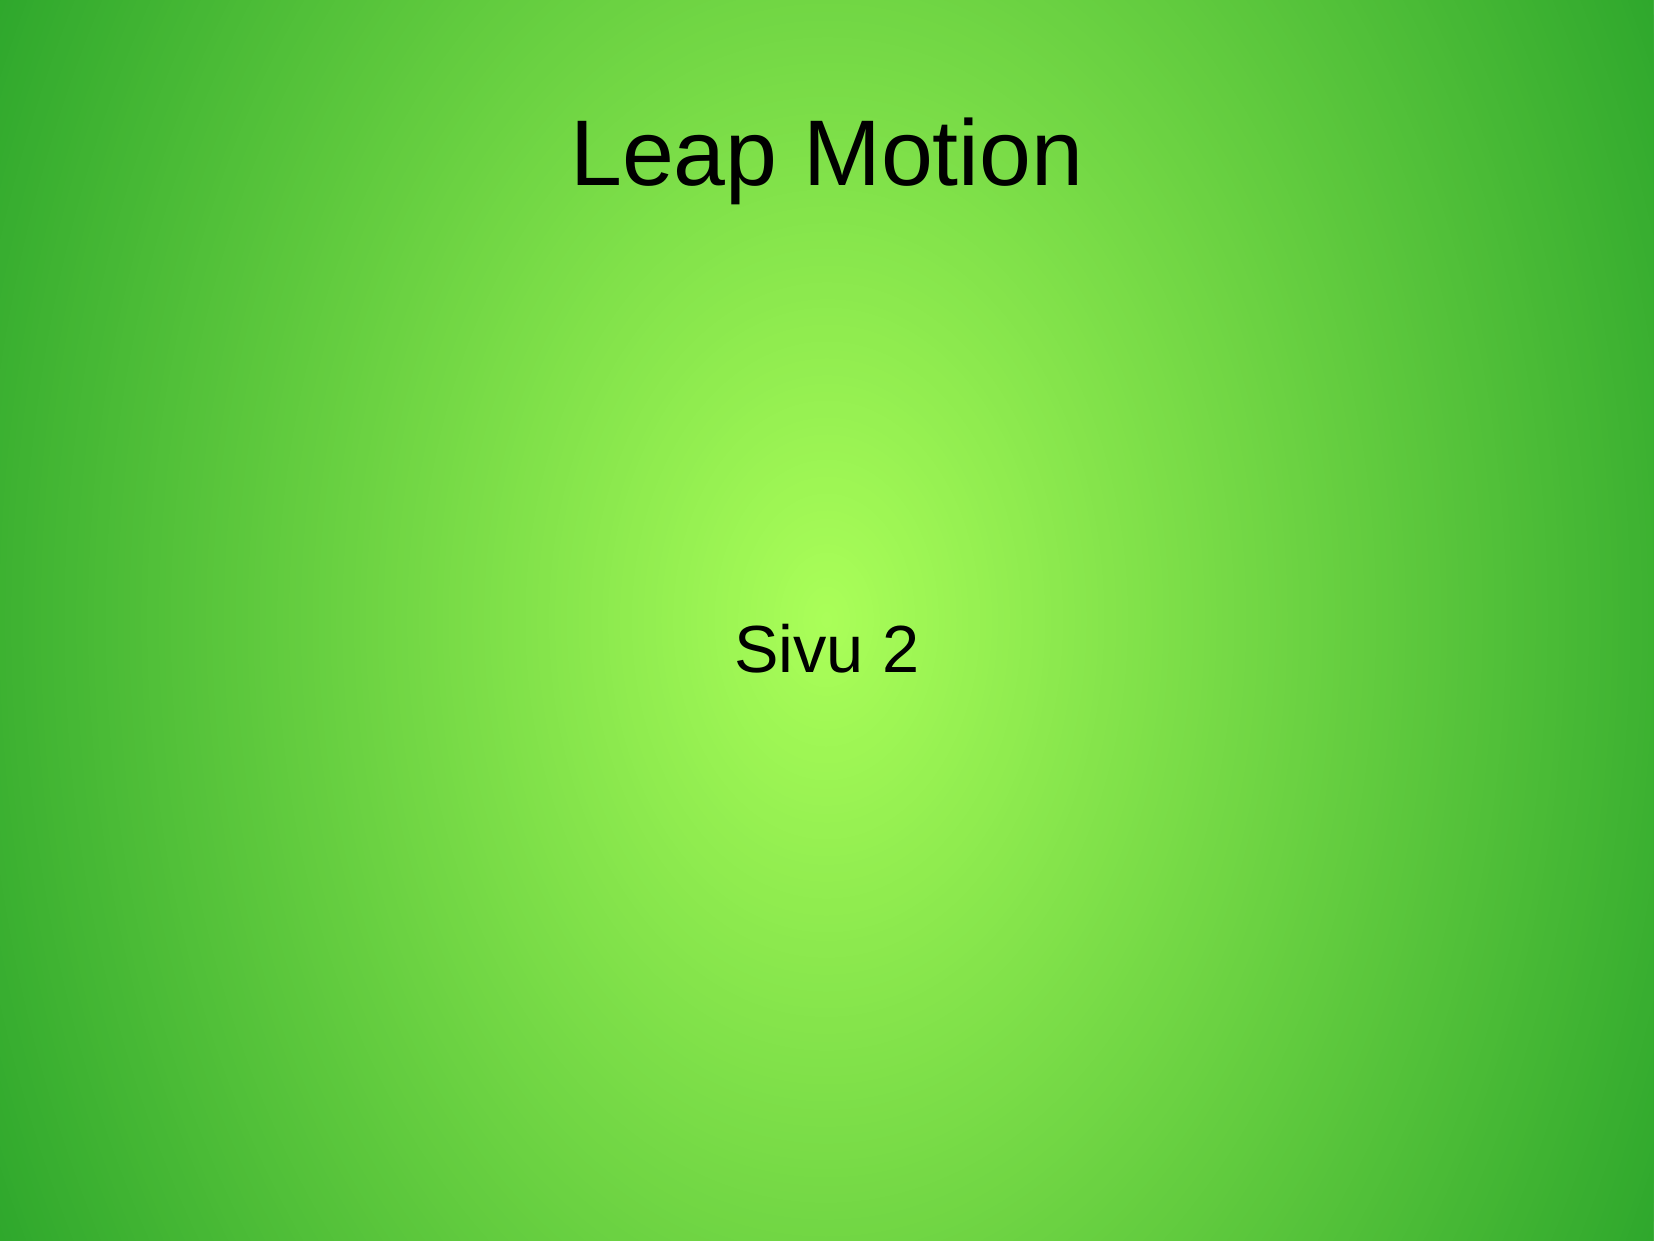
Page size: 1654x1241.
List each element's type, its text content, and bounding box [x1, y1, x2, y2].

title Leap Motion [82, 49, 1571, 257]
subtitle Sivu 2 [82, 290, 1571, 1010]
